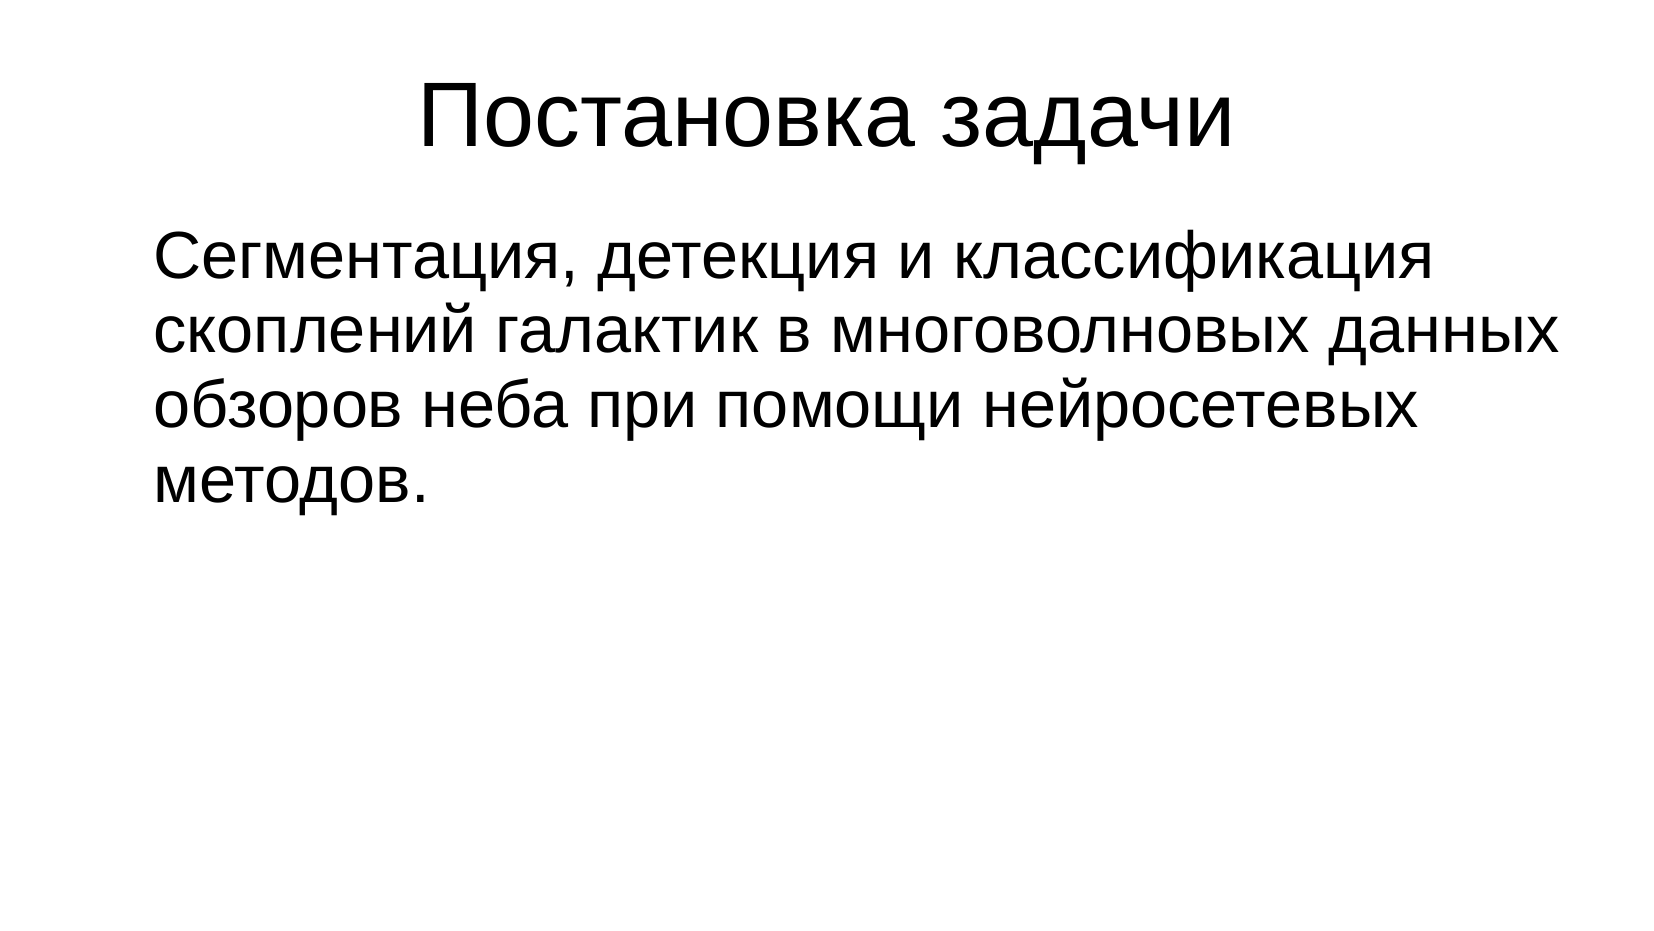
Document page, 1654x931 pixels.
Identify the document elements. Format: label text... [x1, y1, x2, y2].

title Постановка задачи [82, 37, 1571, 193]
list Сегментация, детекция и классификация скоплений галактик в многоволновых данных обзоров неба при помощи нейросетевых методов. [82, 217, 1571, 758]
